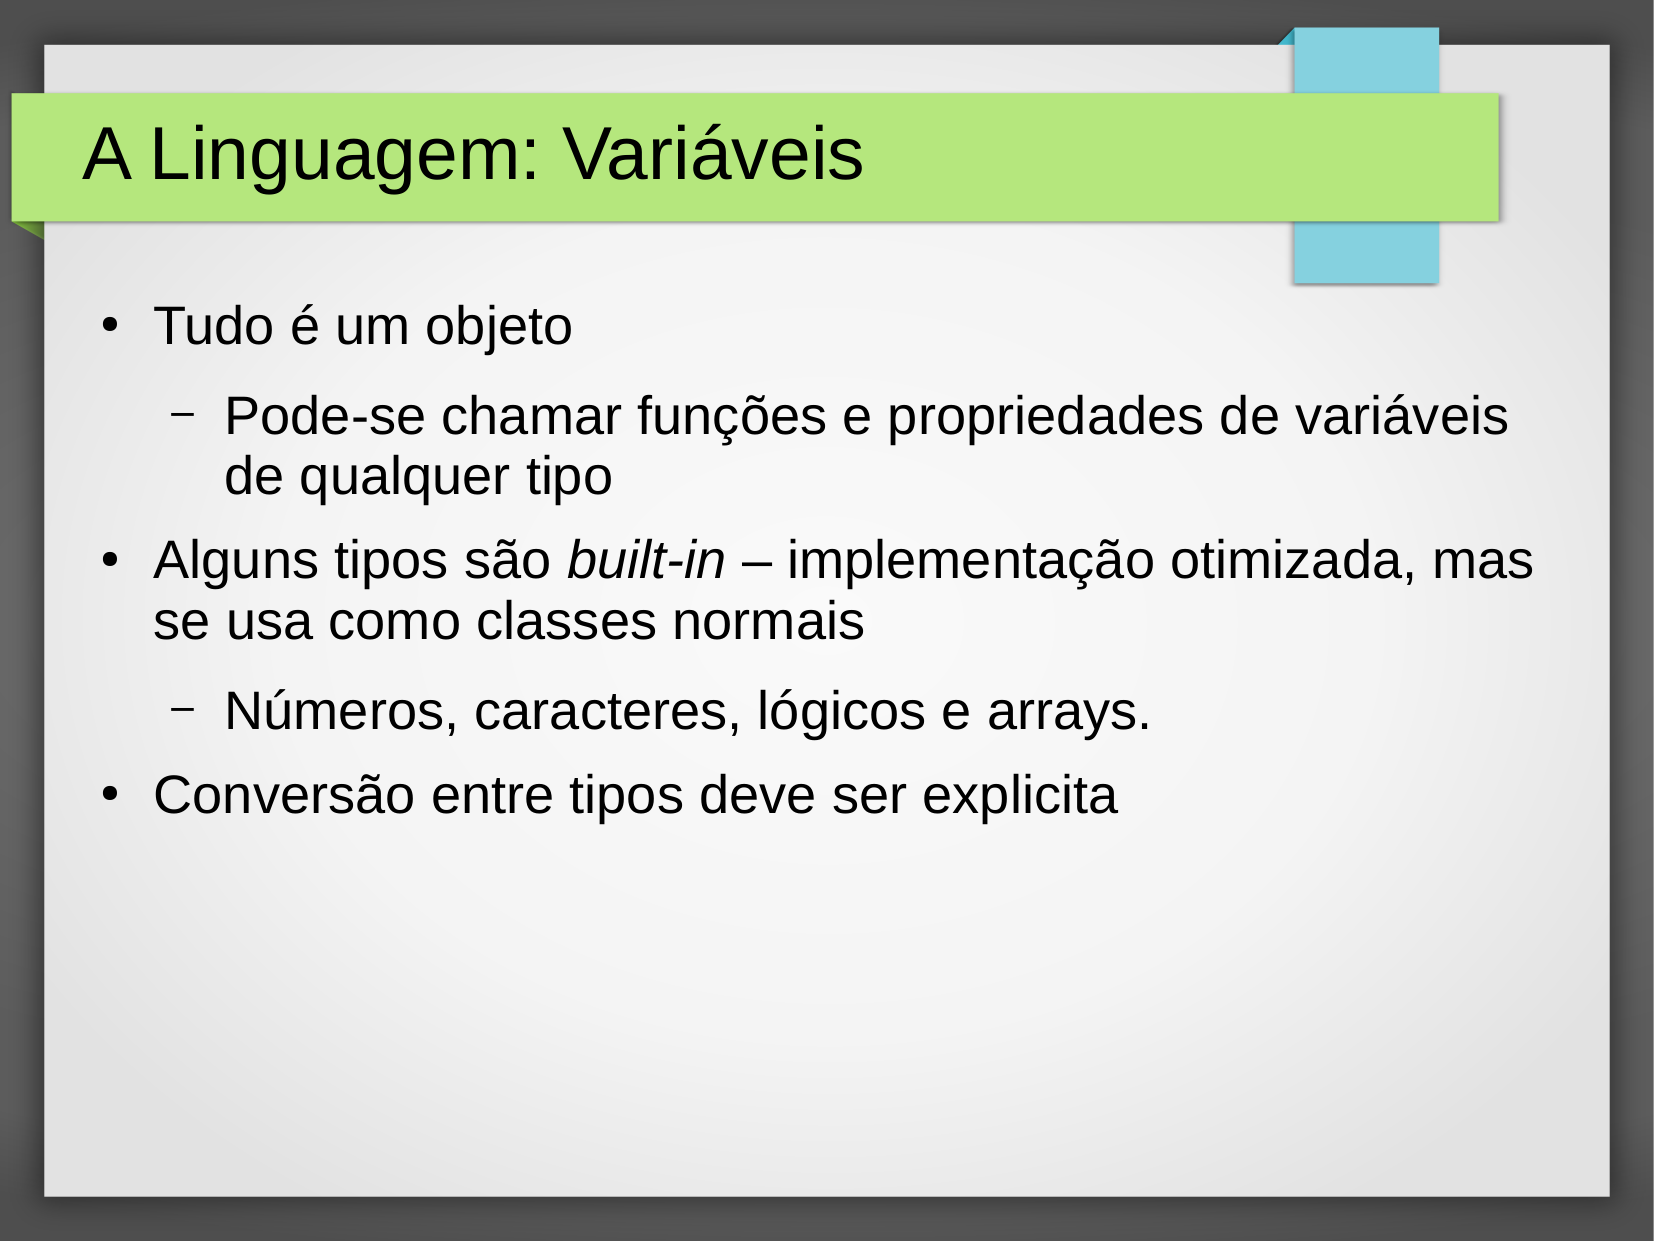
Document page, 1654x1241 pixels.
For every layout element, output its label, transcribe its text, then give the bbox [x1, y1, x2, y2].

picture [0, 0, 1654, 1241]
list Tudo é um objeto Pode-se chamar funções e propriedades de variáveis de qualquer tipo Alguns tipos são built-in – implementação otimizada, mas se usa como classes normais Números, caracteres, lógicos e arrays. Conversão entre tipos deve ser explicita [82, 295, 1571, 1015]
title A Linguagem: Variáveis [82, 94, 1264, 213]
